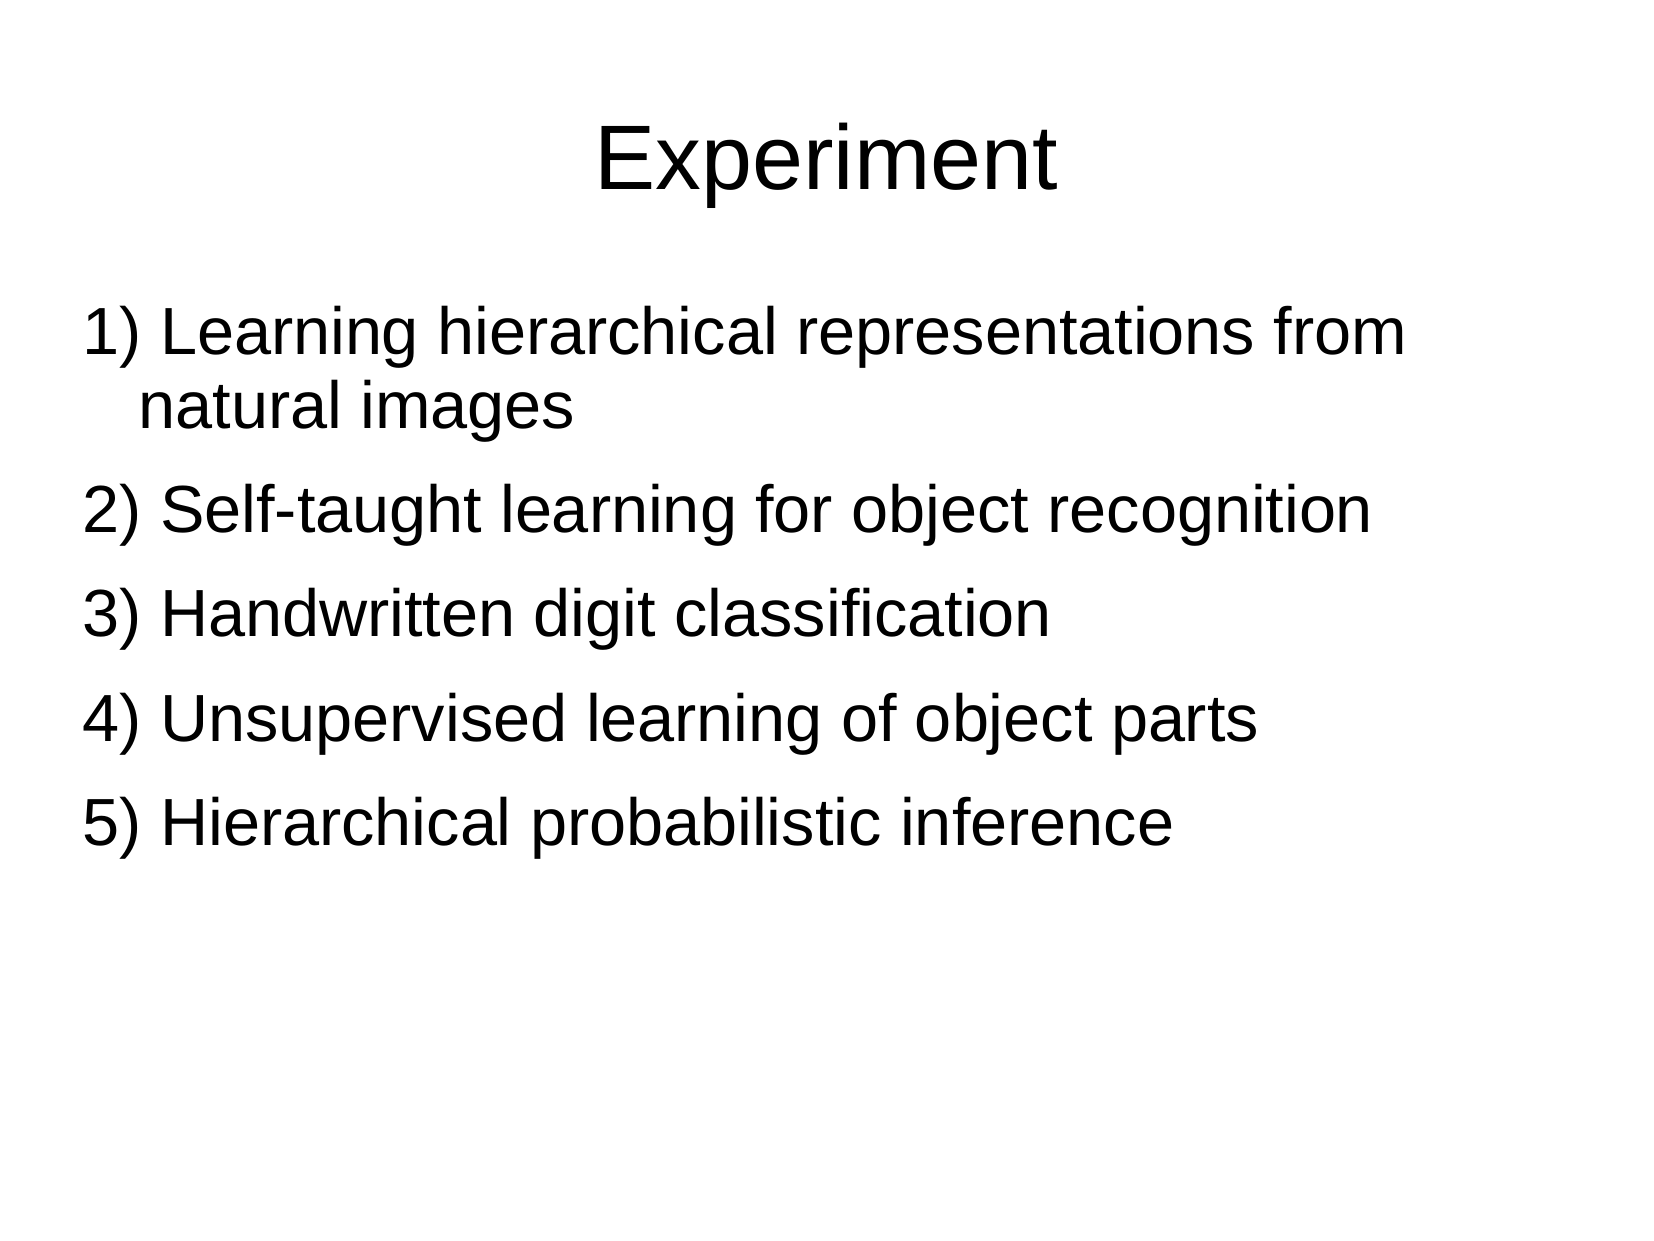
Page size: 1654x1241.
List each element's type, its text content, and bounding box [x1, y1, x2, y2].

list Learning hierarchical representations from natural images Self-taught learning for object recognition Handwritten digit classification Unsupervised learning of object parts Hierarchical probabilistic inference [82, 290, 1538, 1010]
title Experiment [82, 55, 1571, 263]
